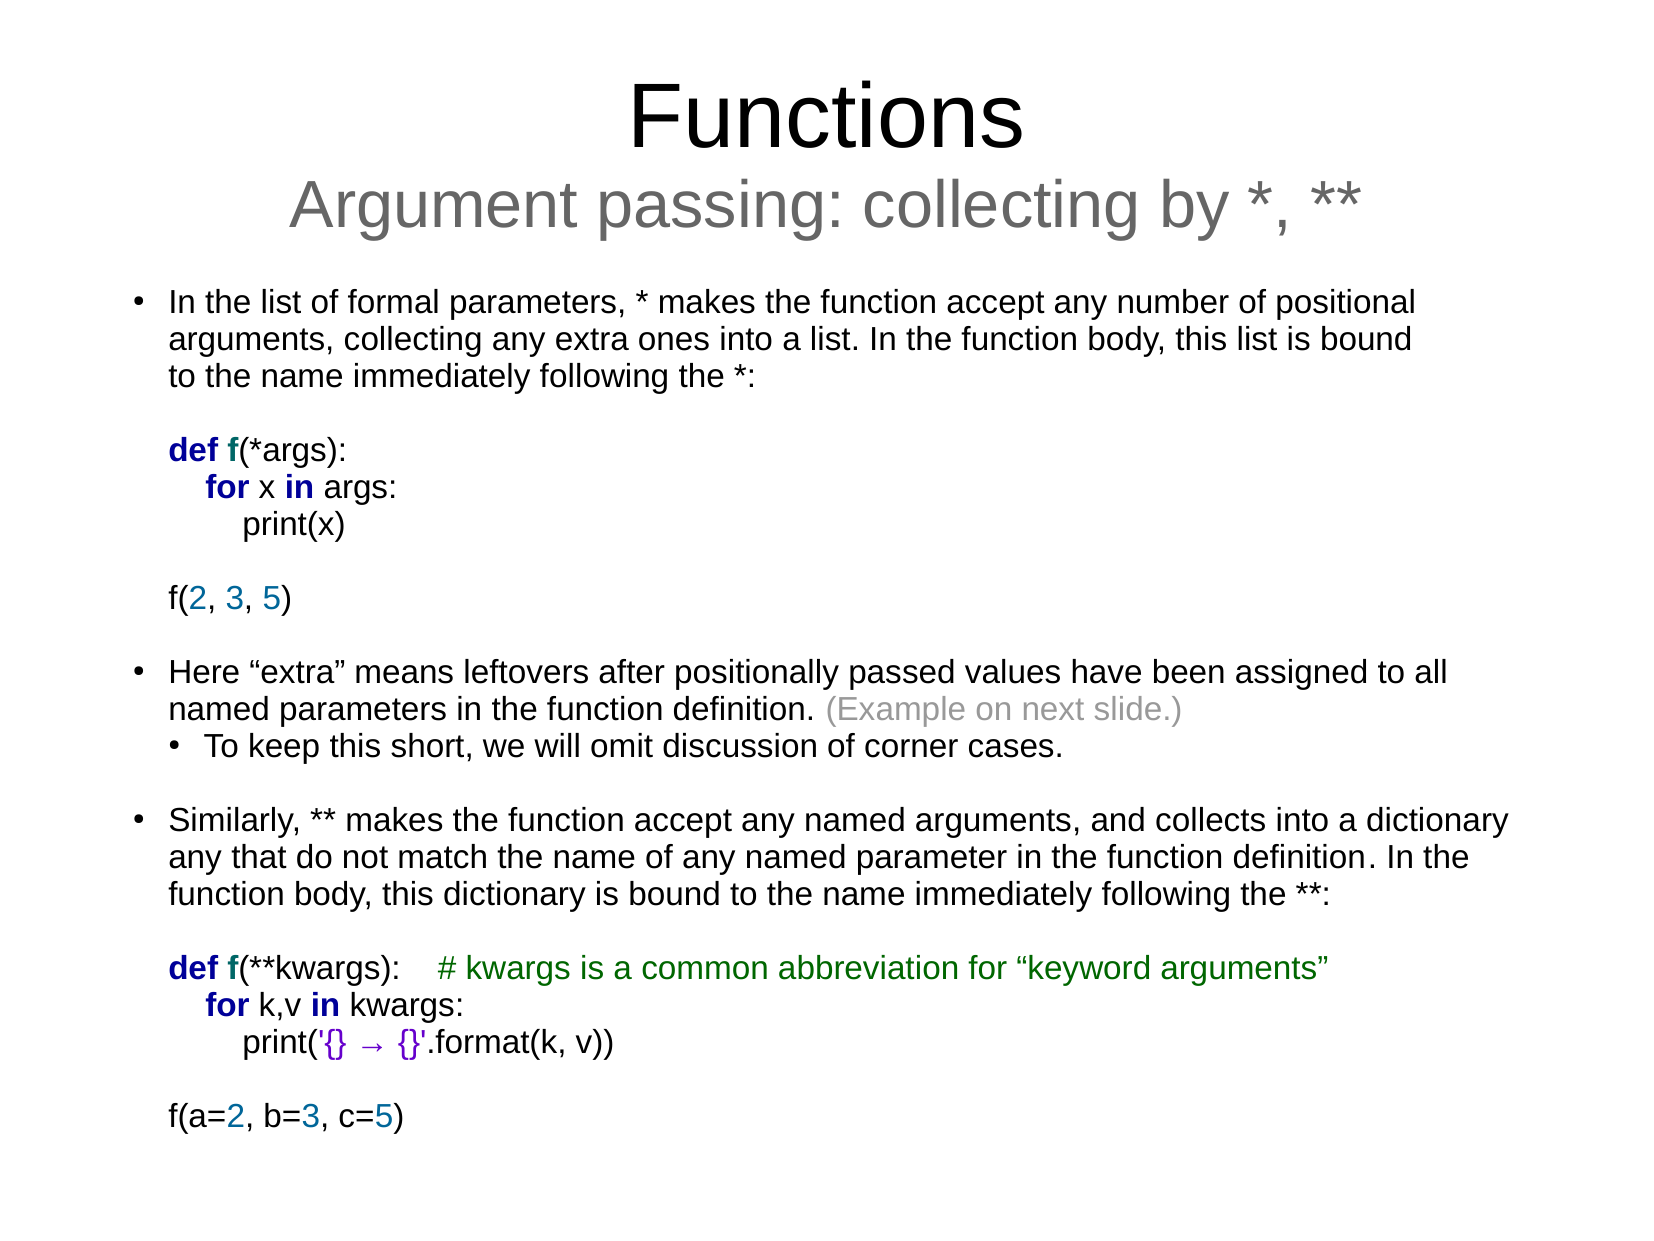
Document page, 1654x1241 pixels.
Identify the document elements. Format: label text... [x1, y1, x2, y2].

text_box In the list of formal parameters, * makes the function accept any number of positional arguments, collecting any extra ones into a list. In the function body, this list is bound to the name immediately following the *: def f(*args): for x in args: print(x) f(2, 3, 5) Here “extra” means leftovers after positionally passed values have been assigned to all named parameters in the function definition. (Example on next slide.) To keep this short, we will omit discussion of corner cases. Similarly, ** makes the function accept any named arguments, and collects into a dictionary any that do not match the name of any named parameter in the function definition. In the function body, this dictionary is bound to the name immediately following the **: def f(**kwargs): # kwargs is a common abbreviation for “keyword arguments” for k,v in kwargs: print('{} → {}'.format(k, v)) f(a=2, b=3, c=5) [82, 275, 1561, 1154]
title Functions Argument passing: collecting by *, ** [82, 49, 1571, 257]
